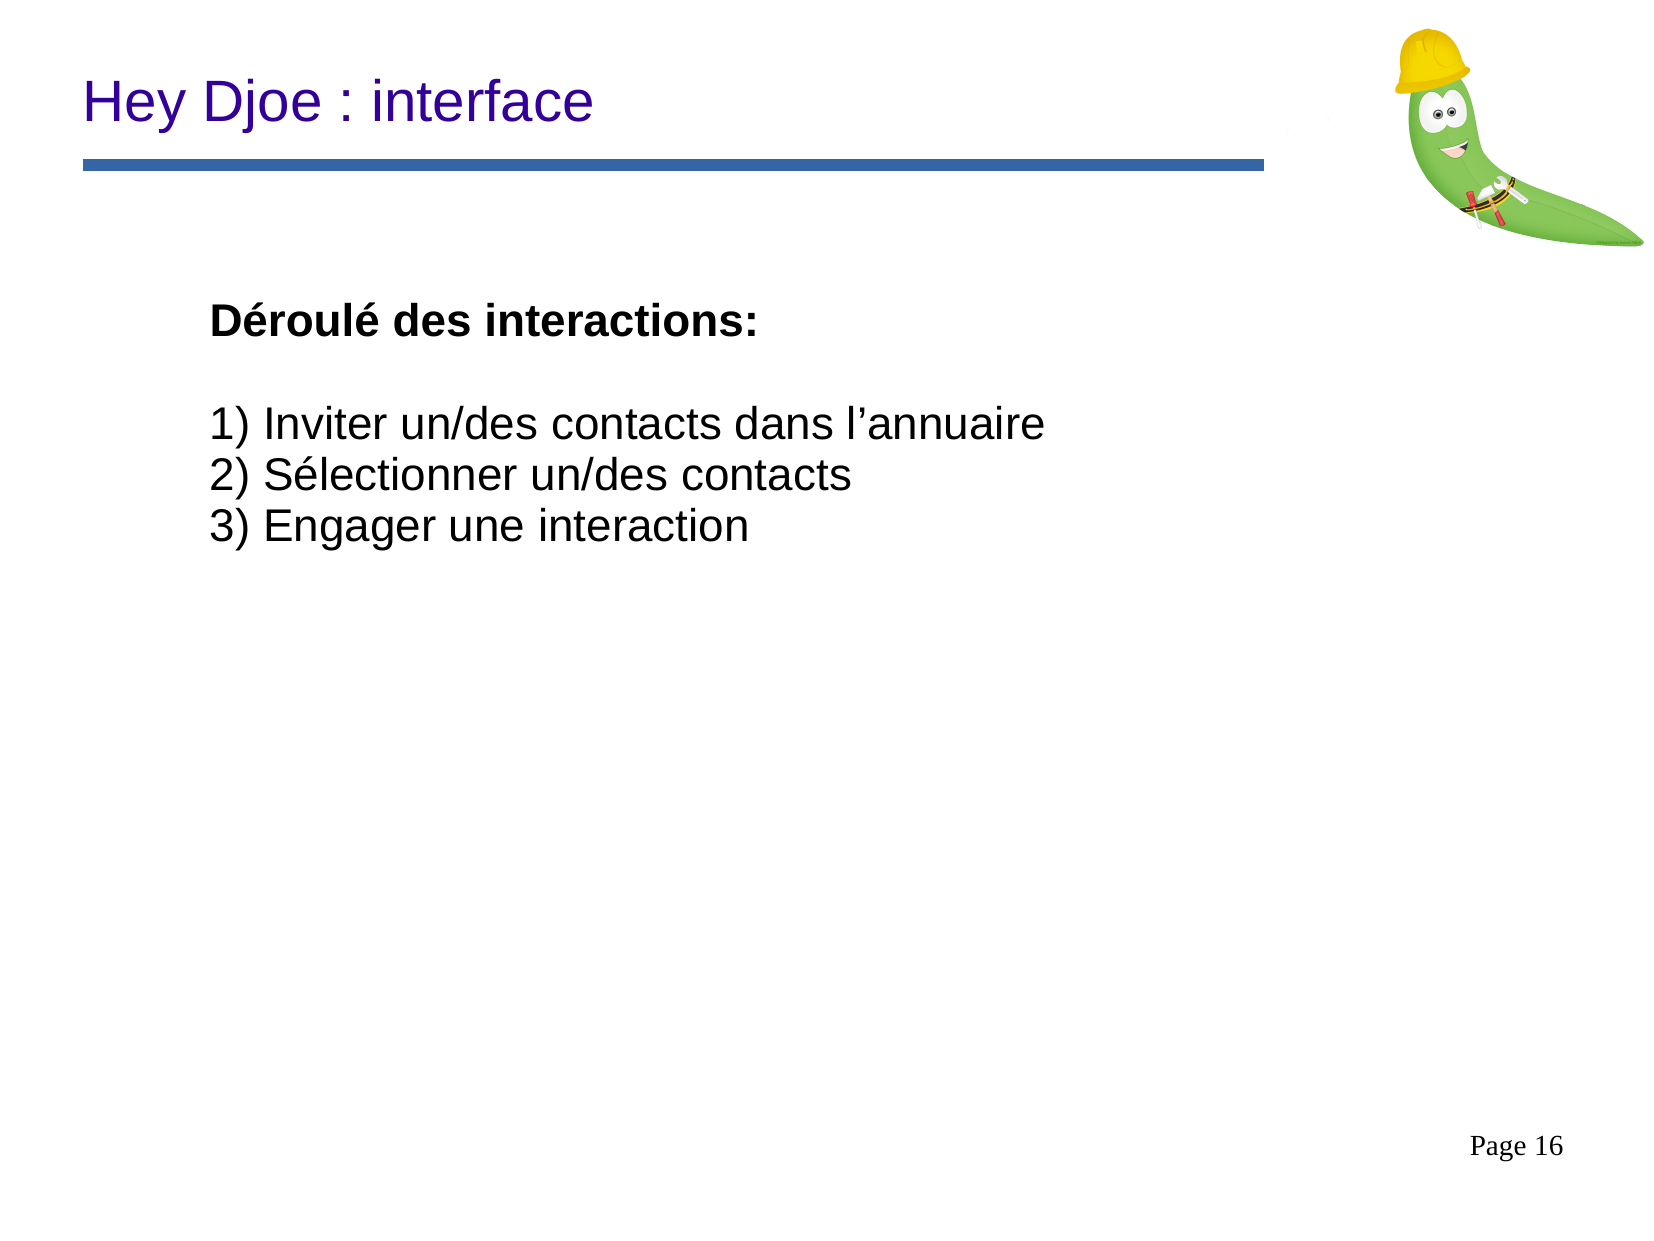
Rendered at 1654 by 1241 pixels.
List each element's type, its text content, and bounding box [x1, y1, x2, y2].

title Hey Djoe : interface [82, 49, 1264, 154]
text_box Déroulé des interactions: Inviter un/des contacts dans l’annuaire Sélectionner un/des contacts Engager une interaction [194, 287, 1459, 816]
picture [1286, 23, 1647, 248]
